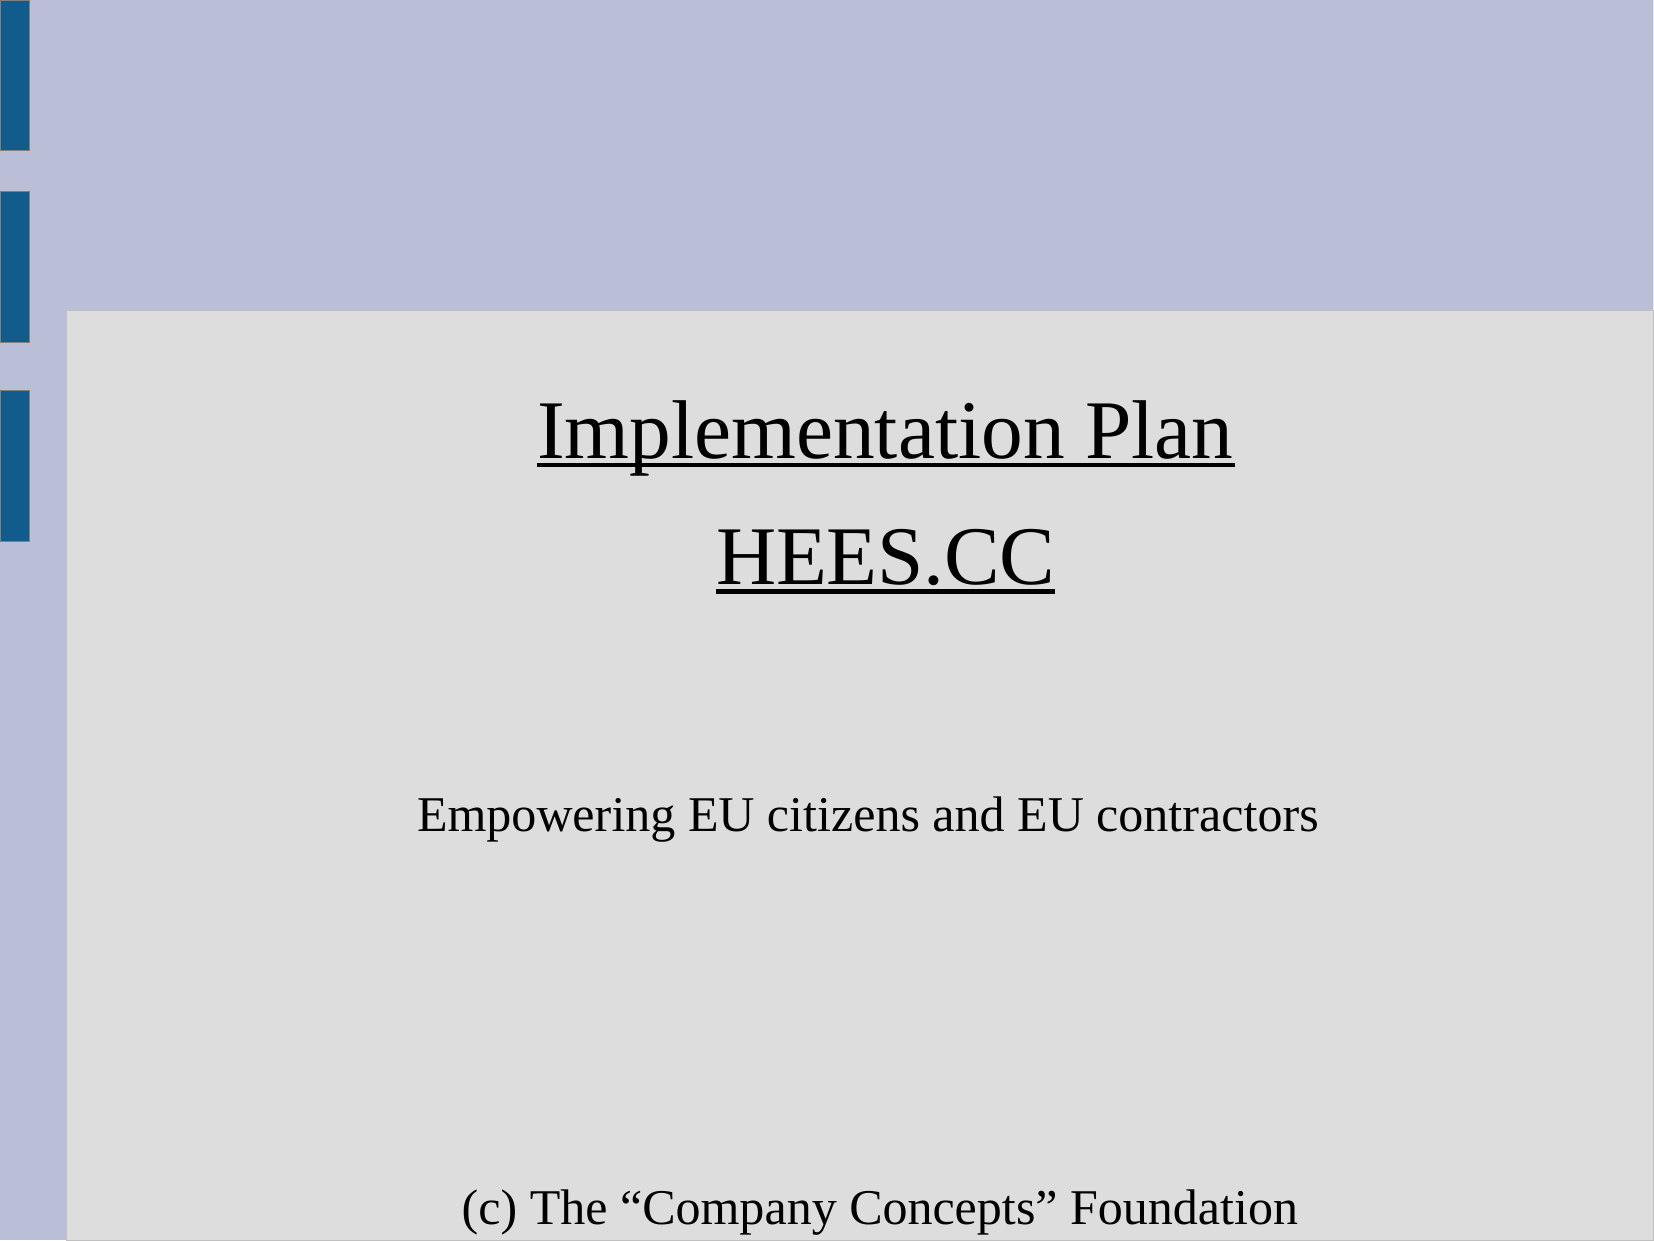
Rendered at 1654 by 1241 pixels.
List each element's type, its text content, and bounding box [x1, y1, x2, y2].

text_box Implementation Plan HEES.CC Empowering EU citizens and EU contractors [59, 222, 1642, 1004]
text_box (c) The “Company Concepts” Foundation [70, 1169, 1654, 1241]
